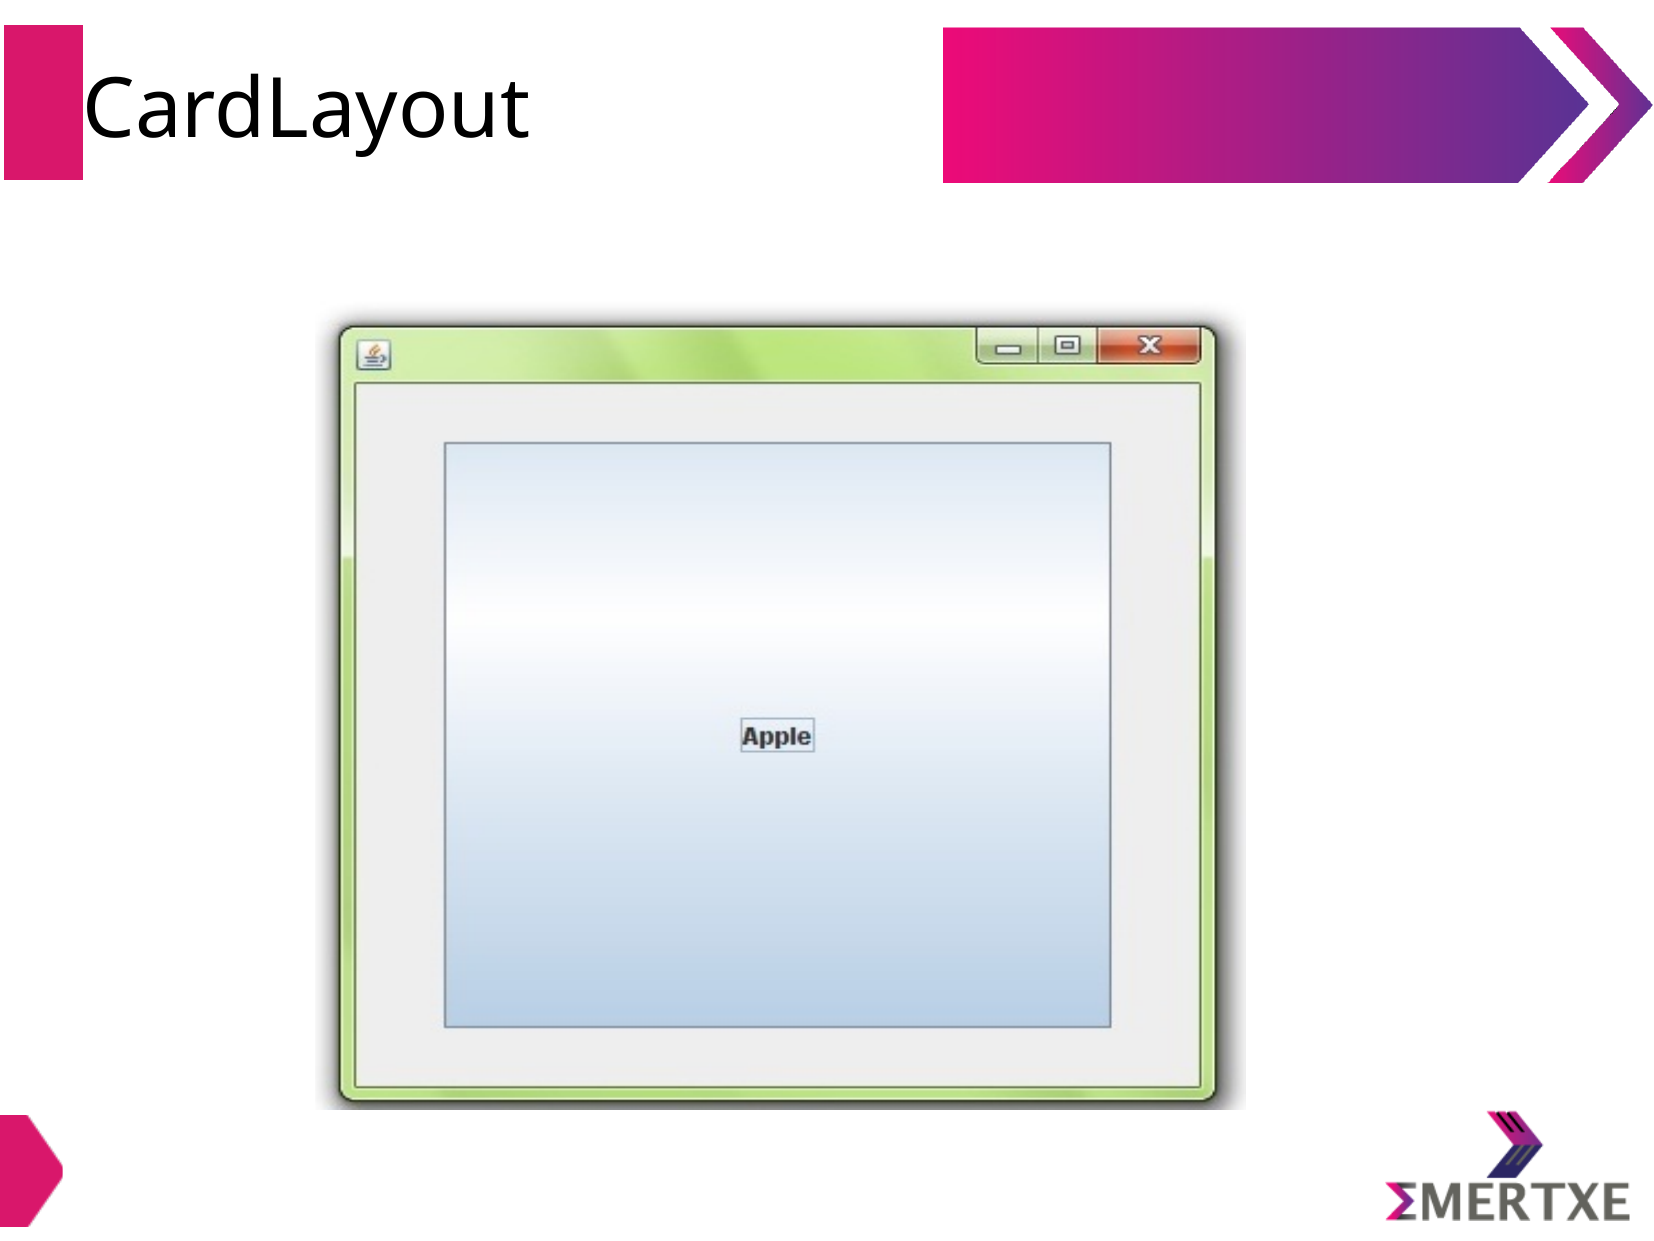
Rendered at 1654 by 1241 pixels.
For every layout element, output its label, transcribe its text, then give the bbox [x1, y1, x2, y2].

picture [1385, 1107, 1631, 1221]
picture [315, 297, 1246, 1111]
picture [1571, 27, 1653, 183]
title CardLayout [82, 2, 1571, 210]
